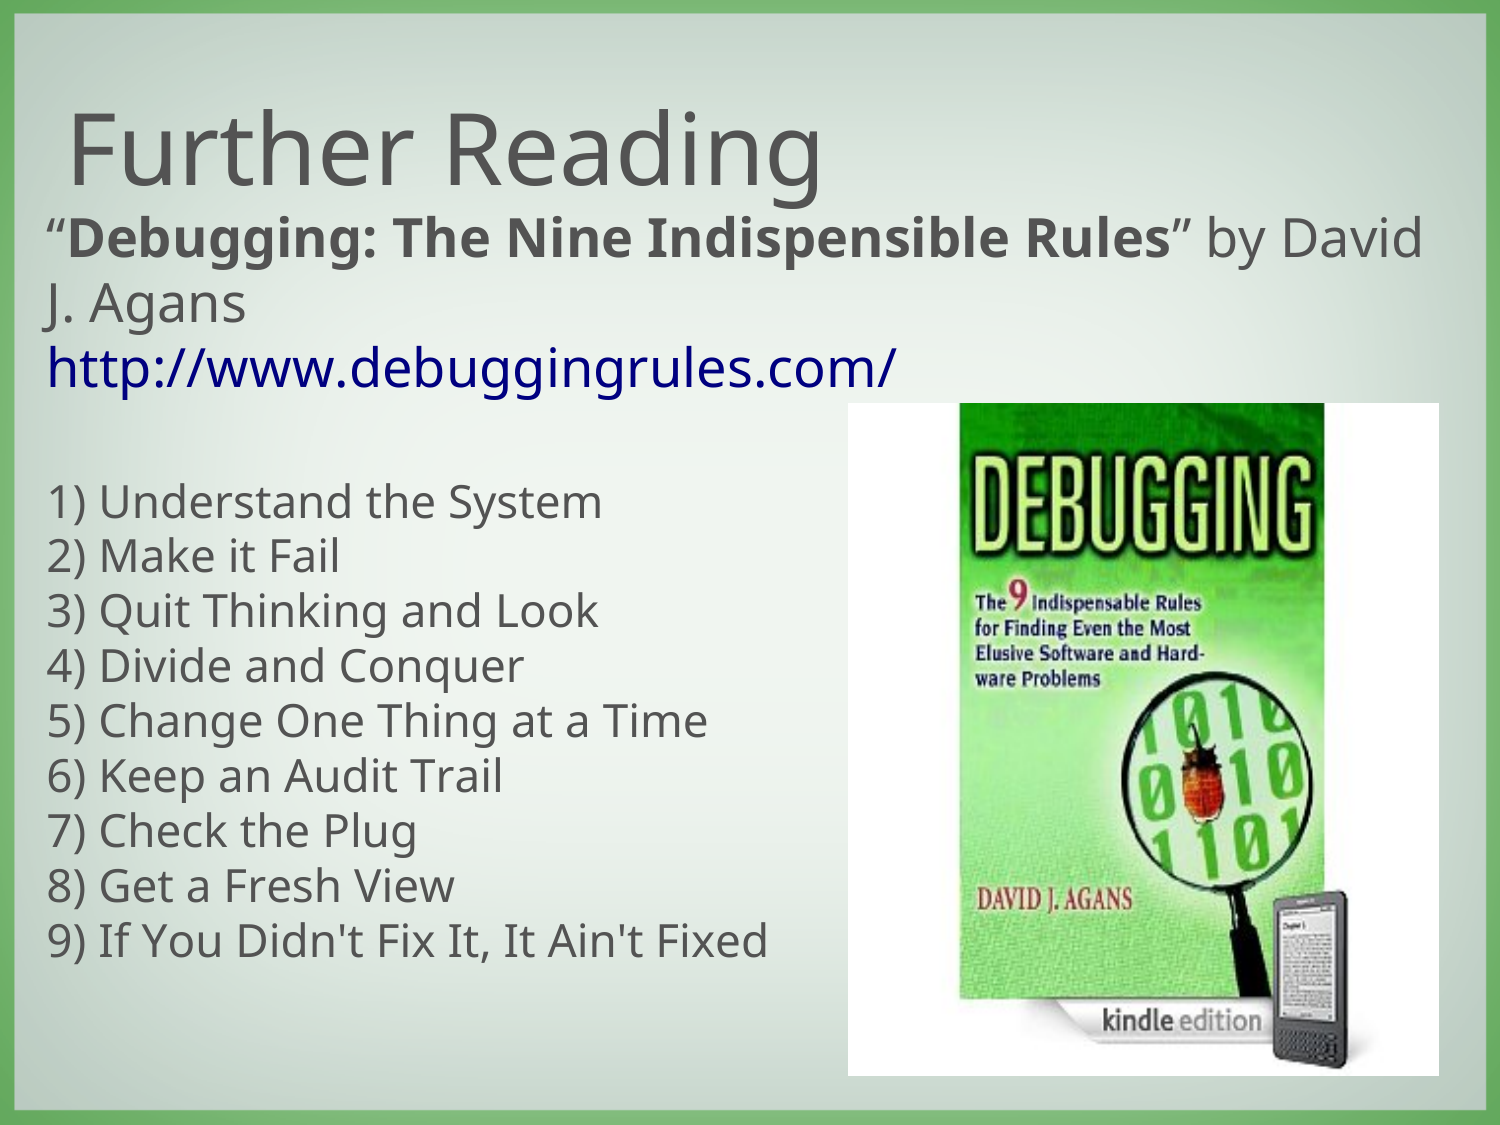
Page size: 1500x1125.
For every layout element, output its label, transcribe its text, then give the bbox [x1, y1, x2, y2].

picture [0, 0, 1500, 1125]
title Further Reading [50, 63, 1457, 228]
text_box “Debugging: The Nine Indispensible Rules” by David J. Agans http://www.debuggingrules.com/ 1) Understand the System 2) Make it Fail 3) Quit Thinking and Look 4) Divide and Conquer 5) Change One Thing at a Time 6) Keep an Audit Trail 7) Check the Plug 8) Get a Fresh View 9) If You Didn't Fix It, It Ain't Fixed [31, 195, 1444, 1125]
picture [848, 403, 1439, 1076]
